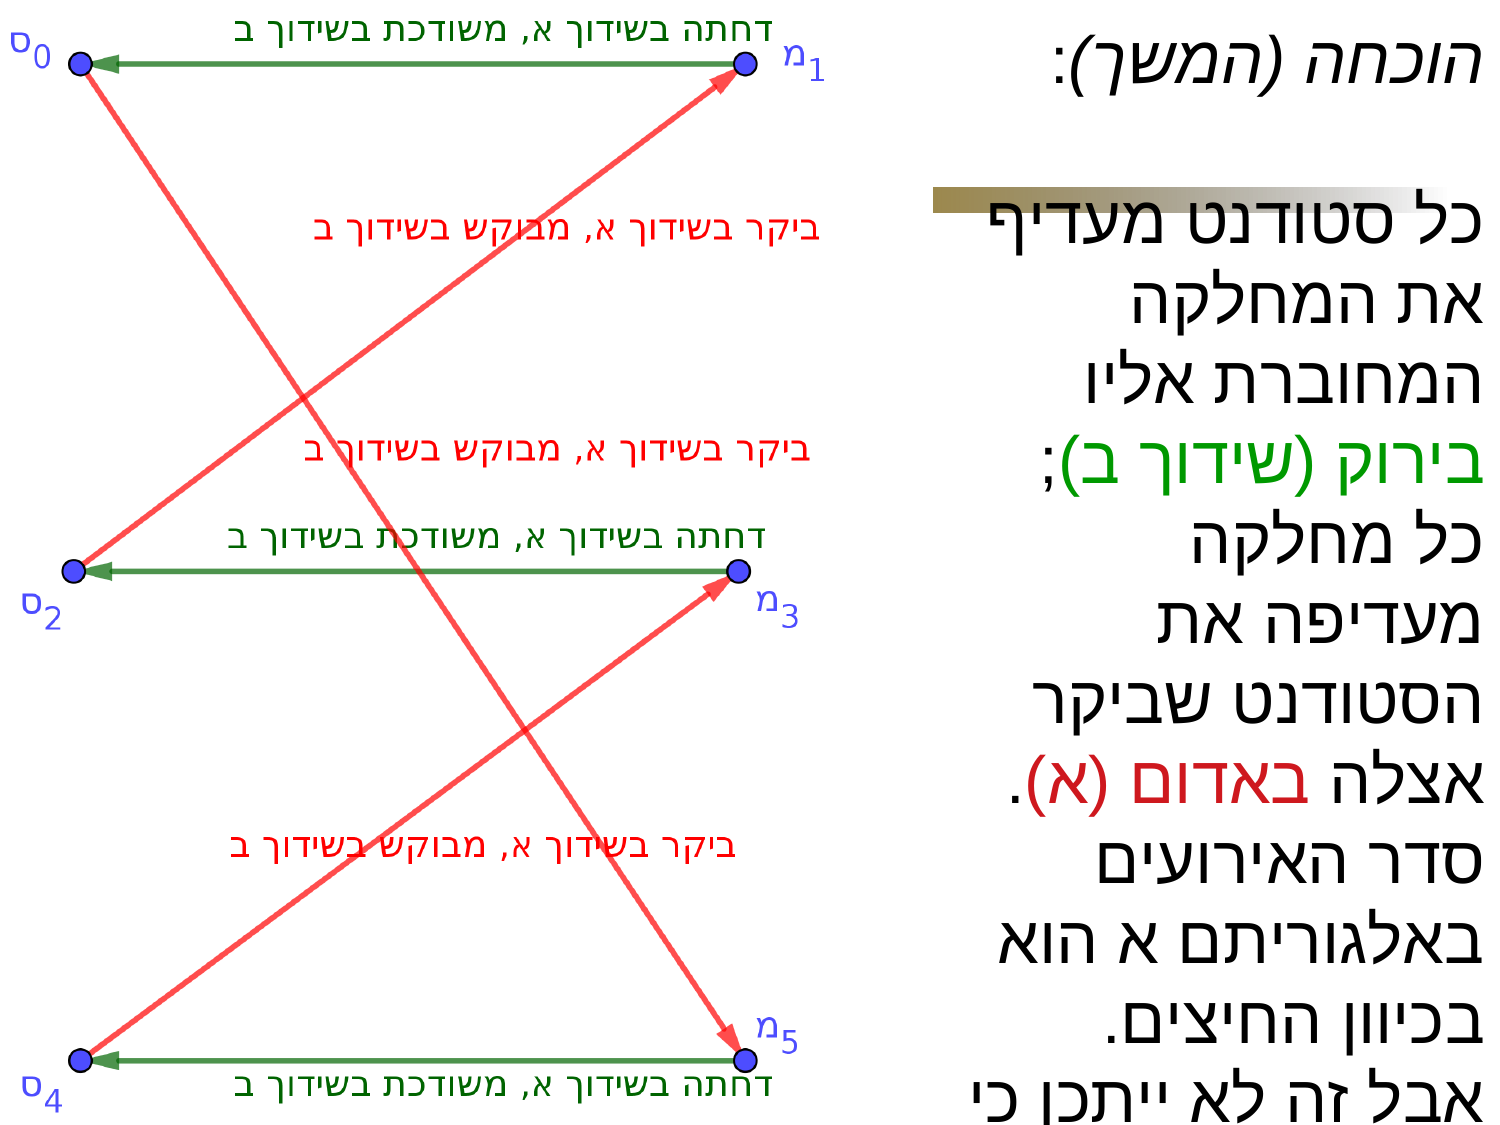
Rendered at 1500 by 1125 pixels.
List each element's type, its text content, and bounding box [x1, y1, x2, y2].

text_box הוכחה (המשך): כל סטודנט מעדיף את המחלקה המחוברת אליו בירוק (שידוך ב); כל מחלקה מעדיפה את הסטודנט שביקר אצלה באדום (א). סדר האירועים באלגוריתם א הוא בכיוון החיצים. אבל זה לא ייתכן כי זה מעגל. *** [945, 9, 1500, 1125]
picture [0, 0, 933, 1125]
